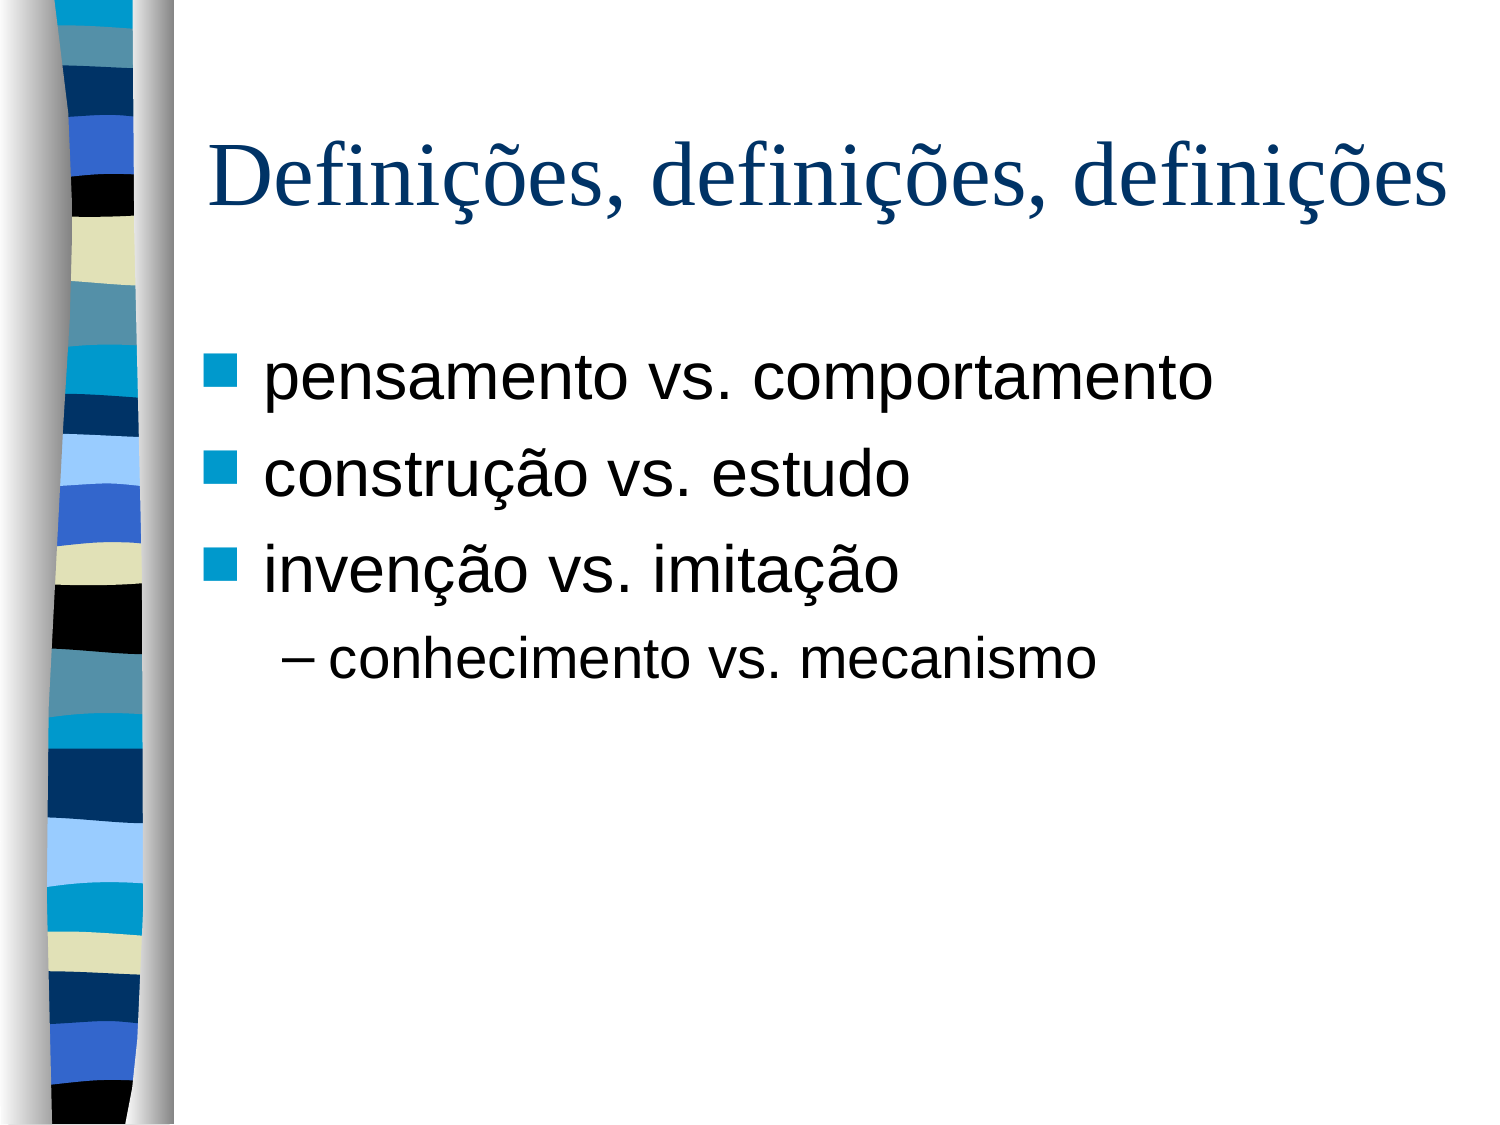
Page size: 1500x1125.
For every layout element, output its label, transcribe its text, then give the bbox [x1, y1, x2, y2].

list pensamento vs. comportamento construção vs. estudo invenção vs. imitação conhecimento vs. mecanismo [192, 324, 1468, 1000]
title Definições, definições, definições [192, 74, 1468, 263]
